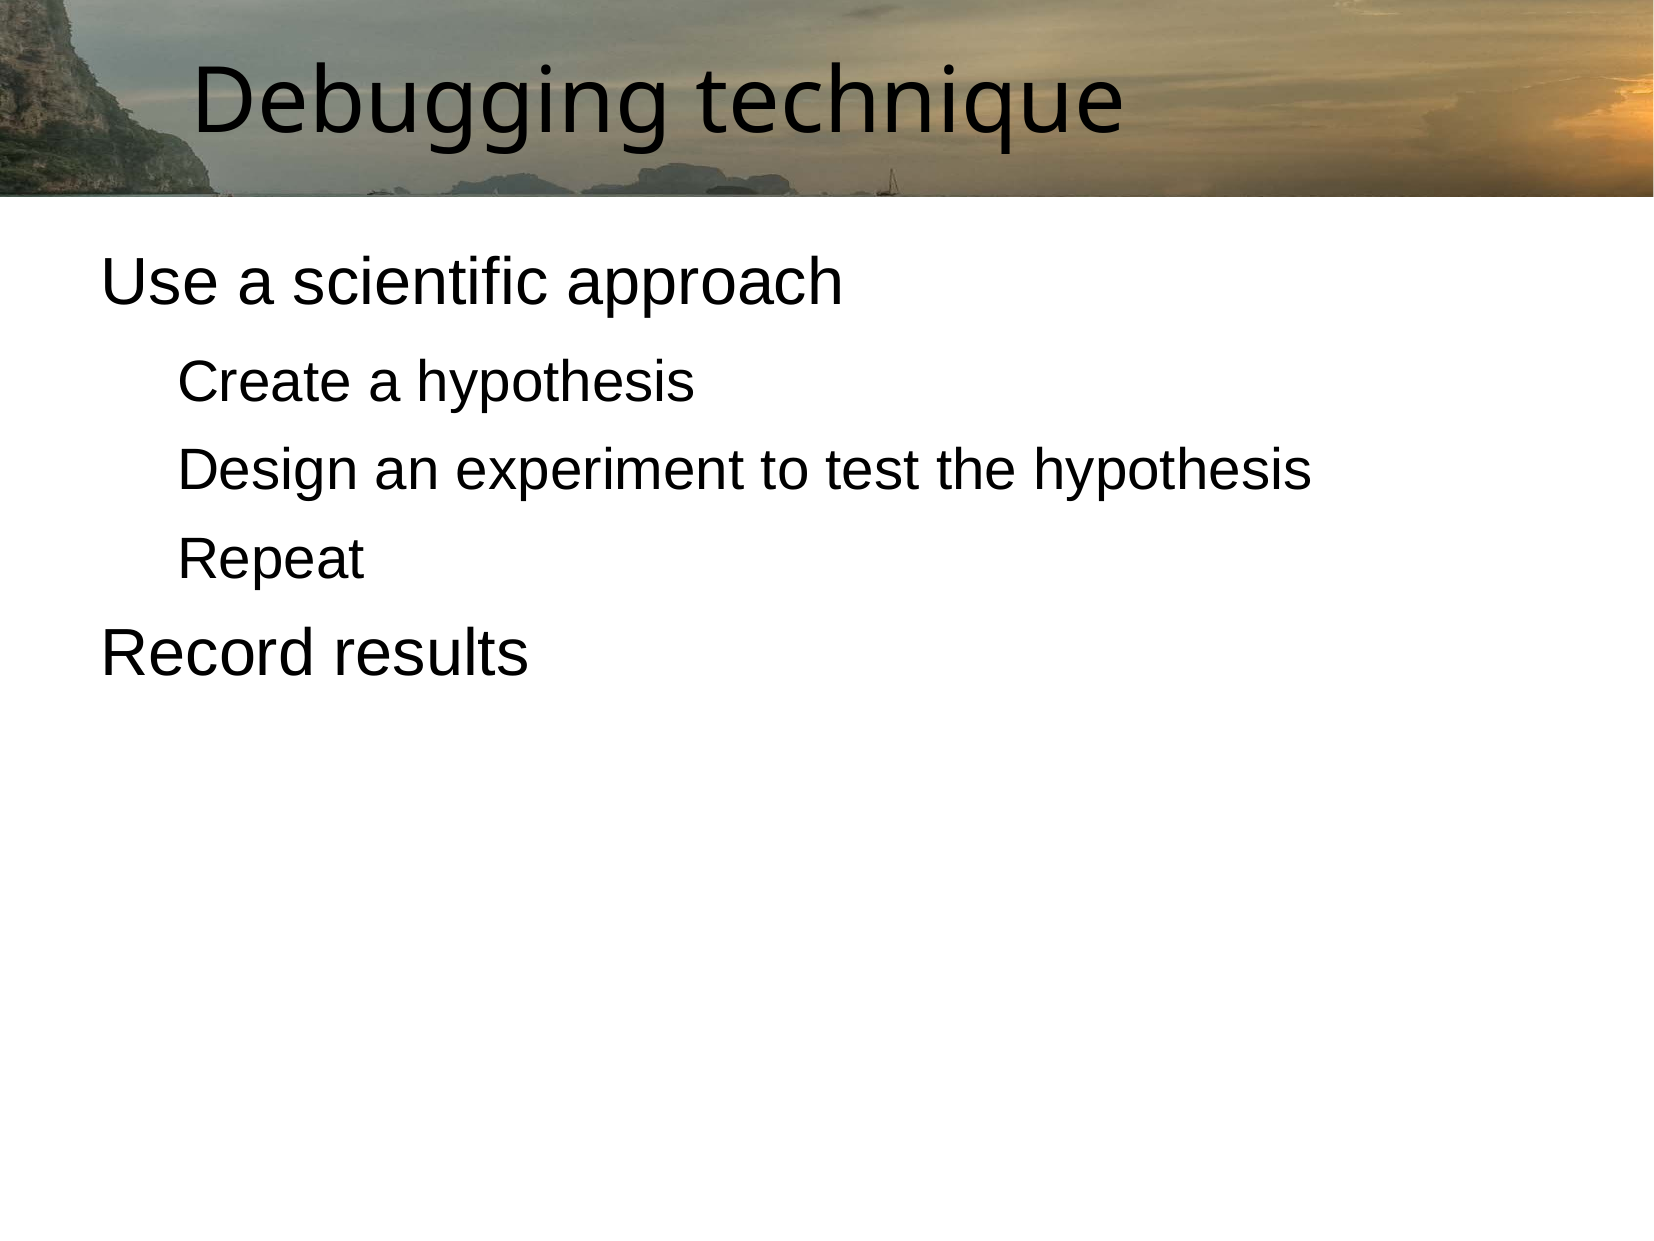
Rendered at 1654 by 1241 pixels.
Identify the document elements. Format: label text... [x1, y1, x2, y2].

list Use a scientific approach Create a hypothesis Design an experiment to test the hypothesis Repeat Record results [82, 244, 1571, 1225]
picture [0, 0, 1654, 197]
title Debugging technique [190, 0, 1571, 194]
